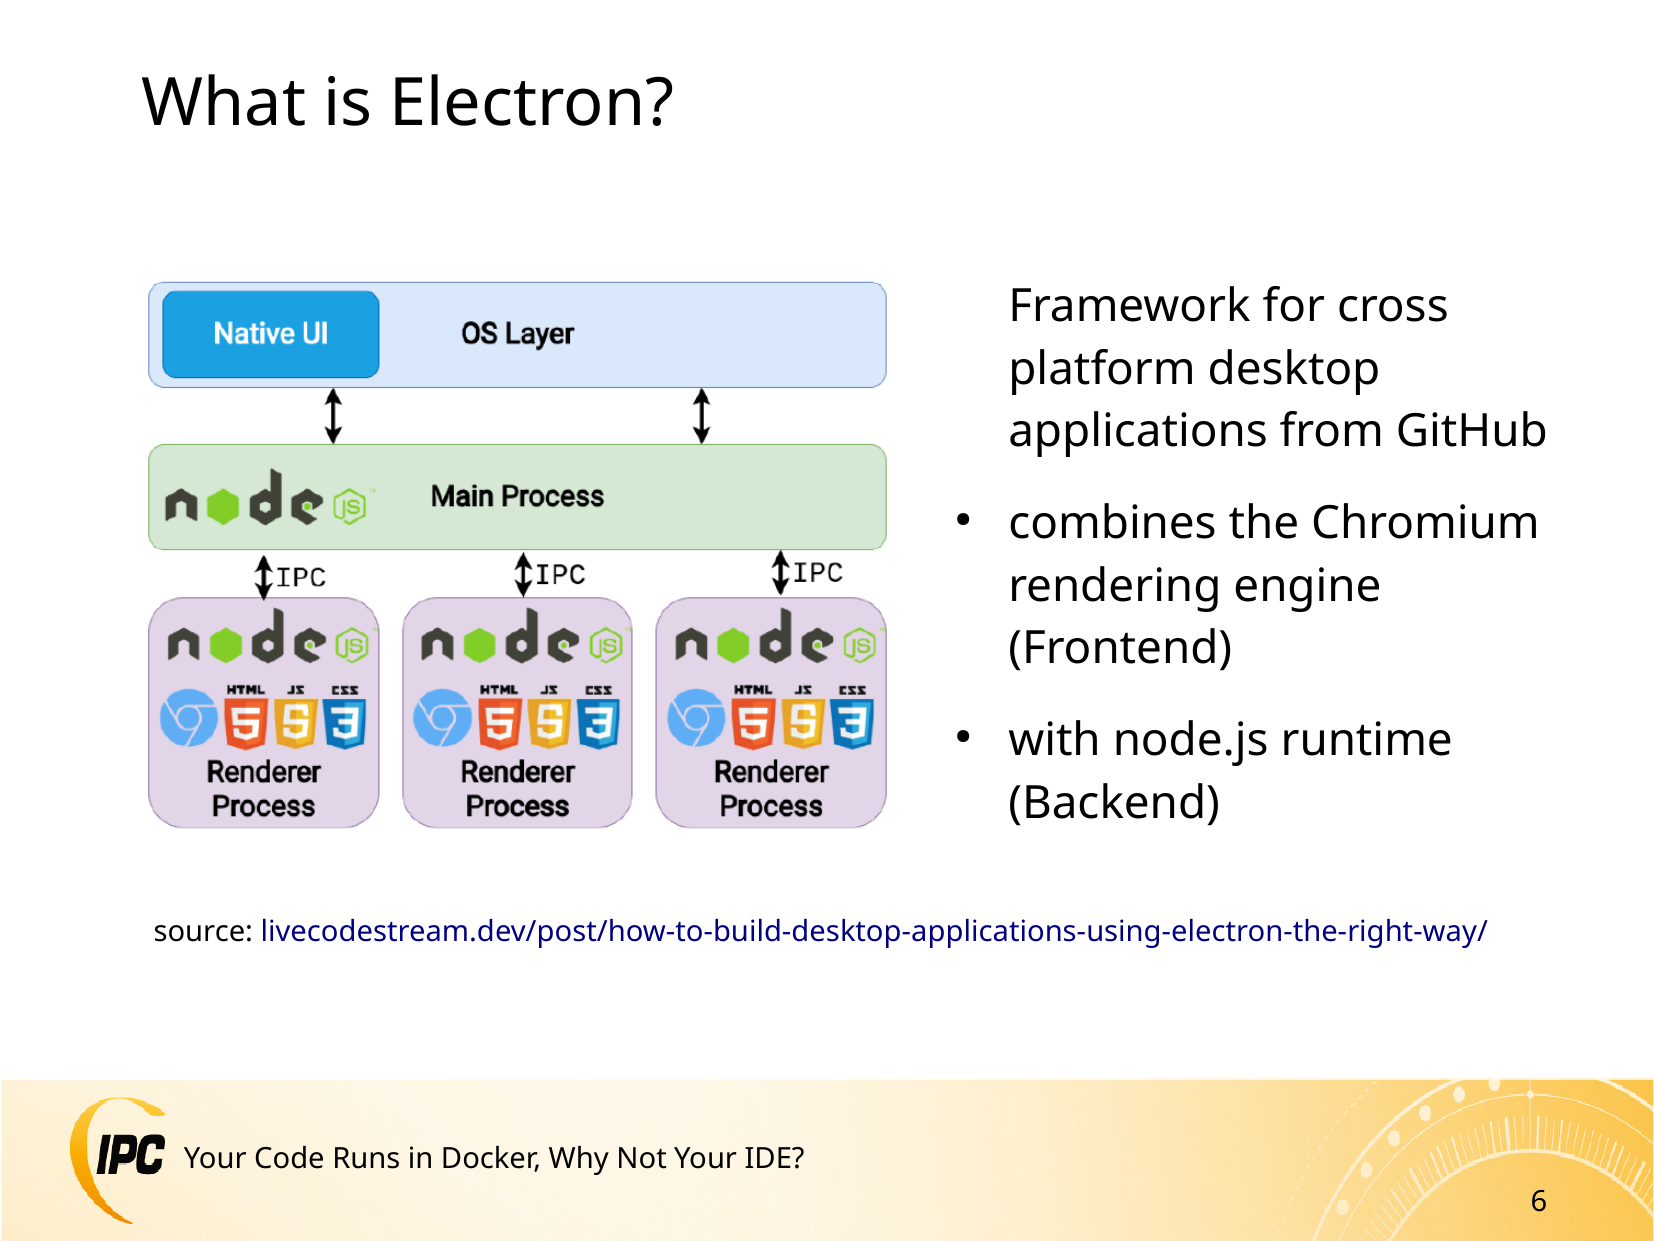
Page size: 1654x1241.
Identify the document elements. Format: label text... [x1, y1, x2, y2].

list source: livecodestream.dev/post/how-to-build-desktop-applications-using-electron-the-right-way/ [82, 910, 1571, 1062]
list Framework for cross platform desktop applications from GitHub combines the Chromium rendering engine (Frontend) with node.js runtime (Backend) [937, 272, 1576, 812]
title What is Electron? [82, 3, 1571, 196]
picture [0, 0, 1654, 1241]
